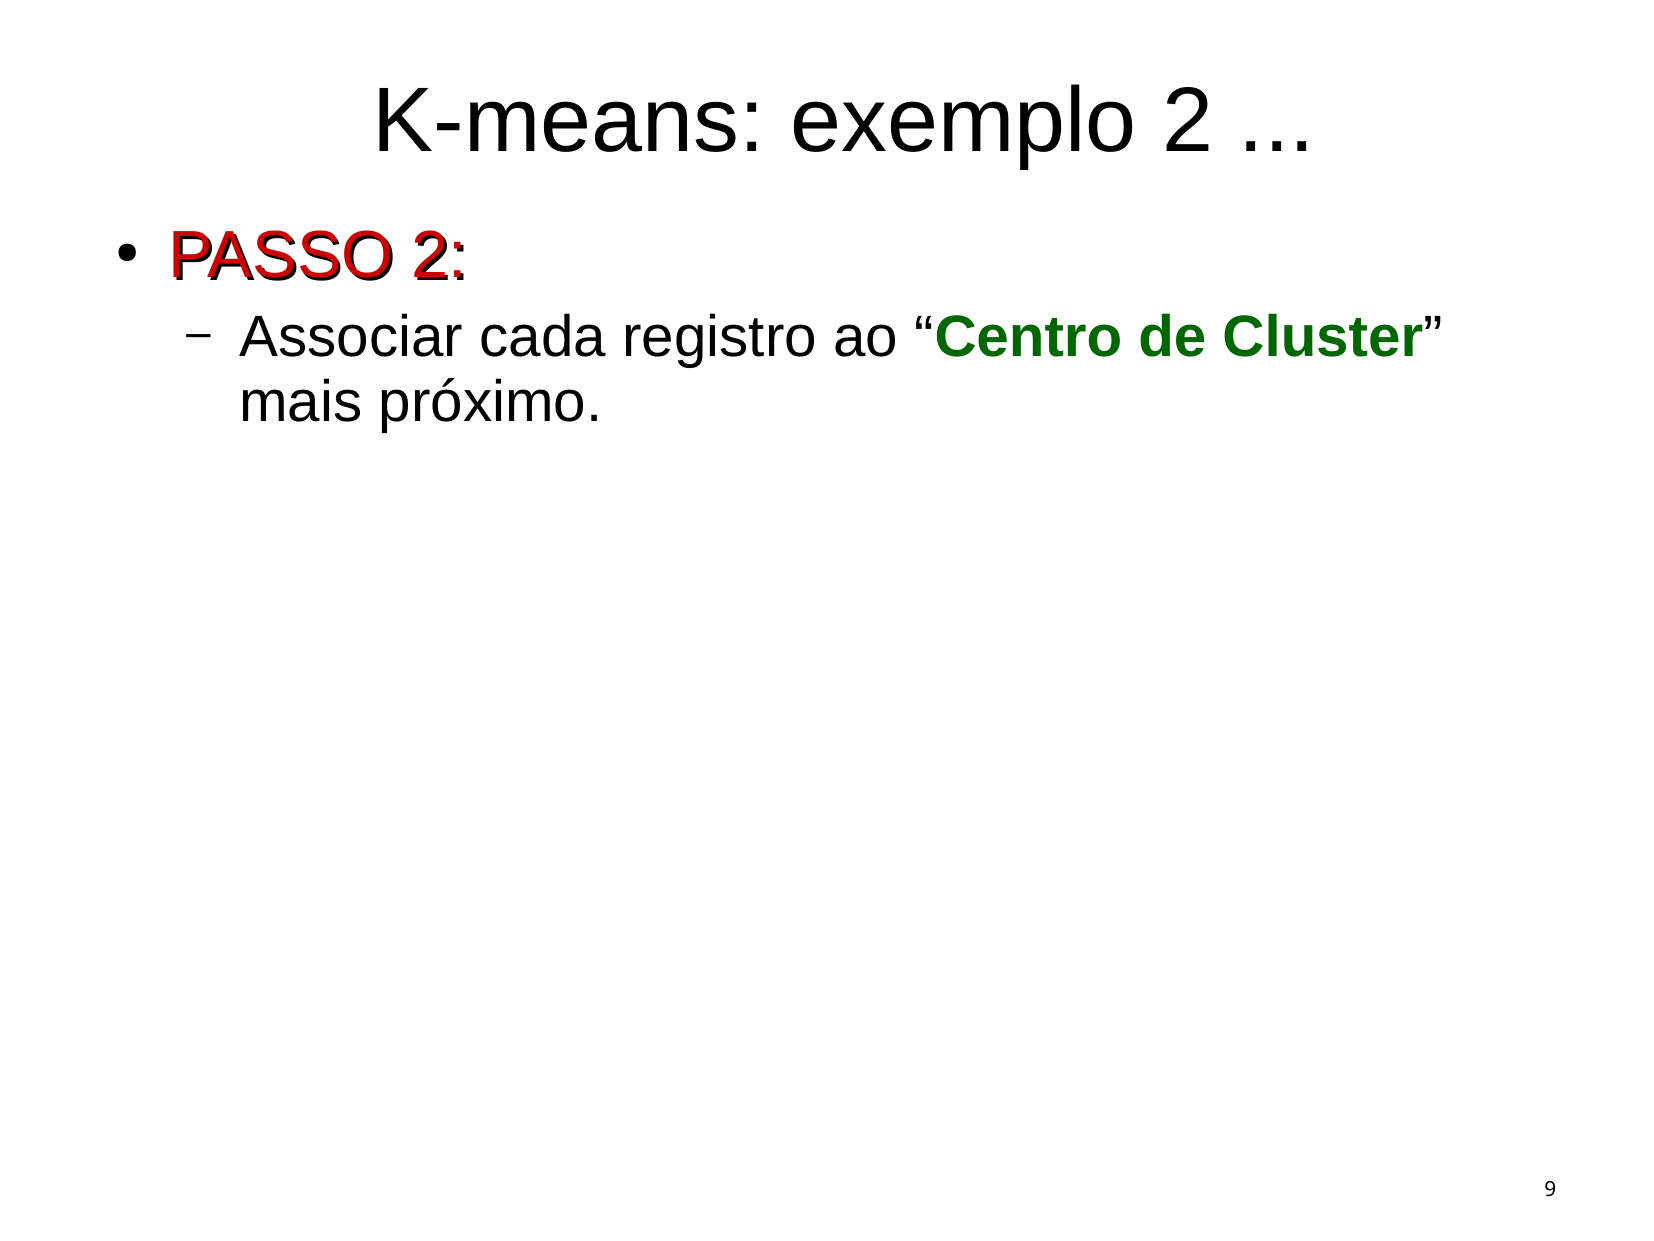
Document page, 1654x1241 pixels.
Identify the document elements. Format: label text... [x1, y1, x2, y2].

title K-means: exemplo 2 ... [82, 50, 1571, 178]
text_box <número> [1373, 1166, 1571, 1213]
list PASSO 2: Associar cada registro ao “Centro de Cluster” mais próximo. [82, 209, 1571, 1128]
